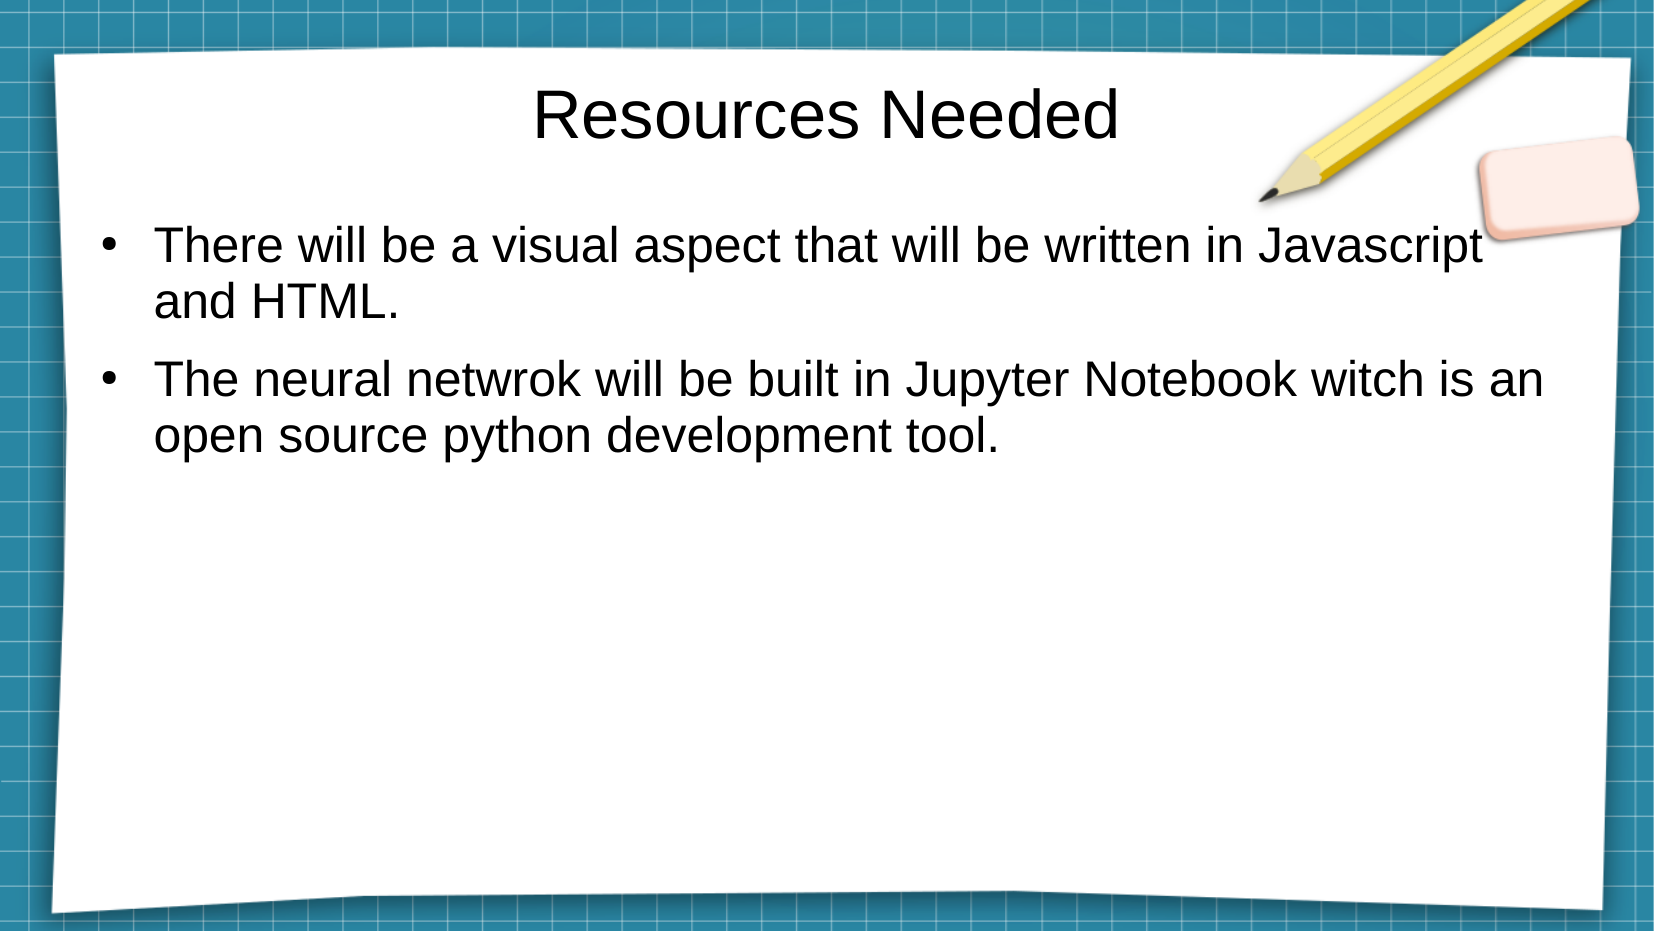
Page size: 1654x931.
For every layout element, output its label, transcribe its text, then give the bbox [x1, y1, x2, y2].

picture [0, 0, 1654, 931]
list There will be a visual aspect that will be written in Javascript and HTML. The neural netwrok will be built in Jupyter Notebook witch is an open source python development tool. [82, 217, 1571, 758]
title Resources Needed [82, 37, 1571, 193]
